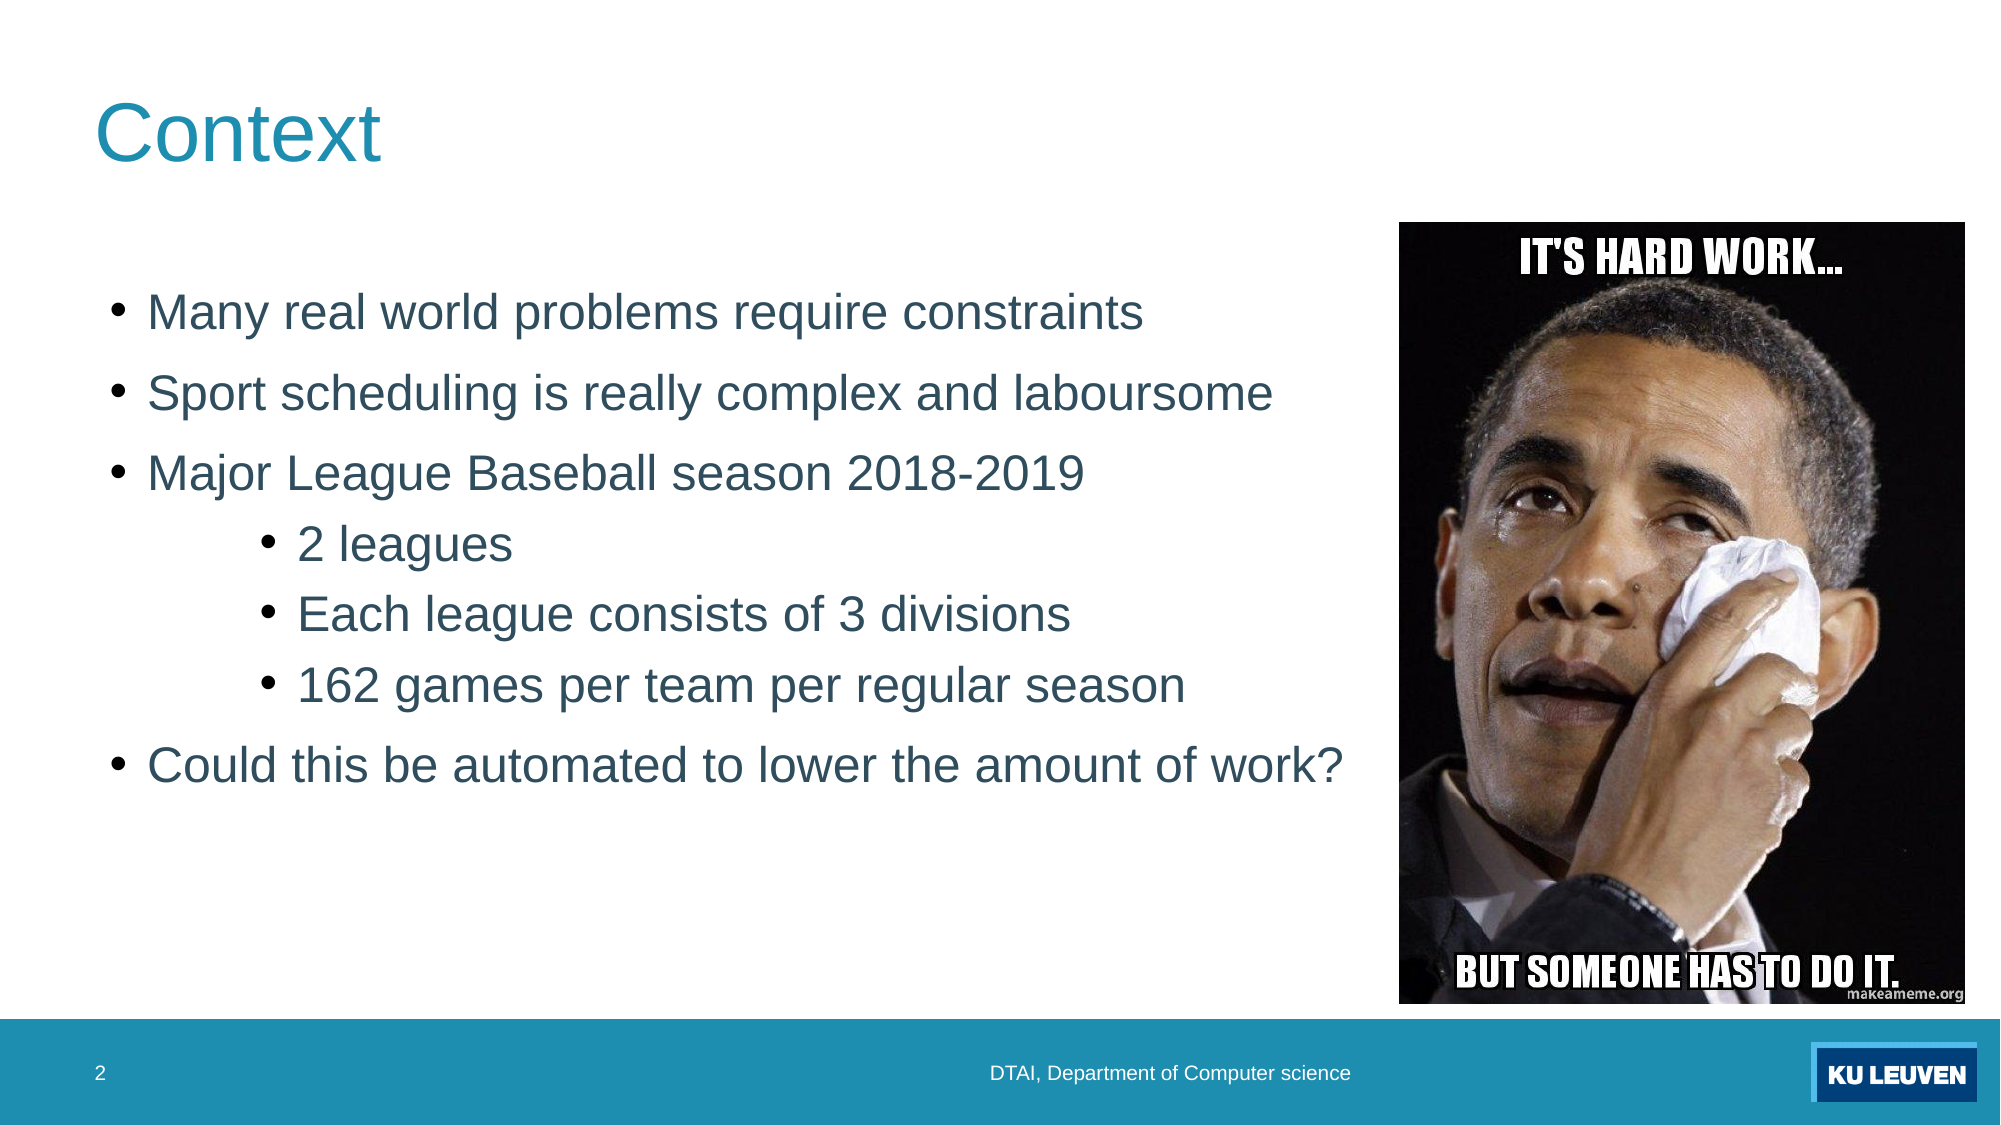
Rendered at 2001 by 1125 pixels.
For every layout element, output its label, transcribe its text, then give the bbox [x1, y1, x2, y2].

text_box DTAI, Department of Computer science [989, 1018, 1809, 1125]
title Context [94, 33, 1906, 223]
picture [1811, 1042, 1977, 1102]
picture [1399, 222, 1965, 1004]
list Many real world problems require constraints Sport scheduling is really complex and laboursome Major League Baseball season 2018-2019 2 leagues Each league consists of 3 divisions 162 games per team per regular season Could this be automated to lower the amount of work? [94, 271, 1399, 1004]
text_box <number> [94, 1018, 201, 1125]
